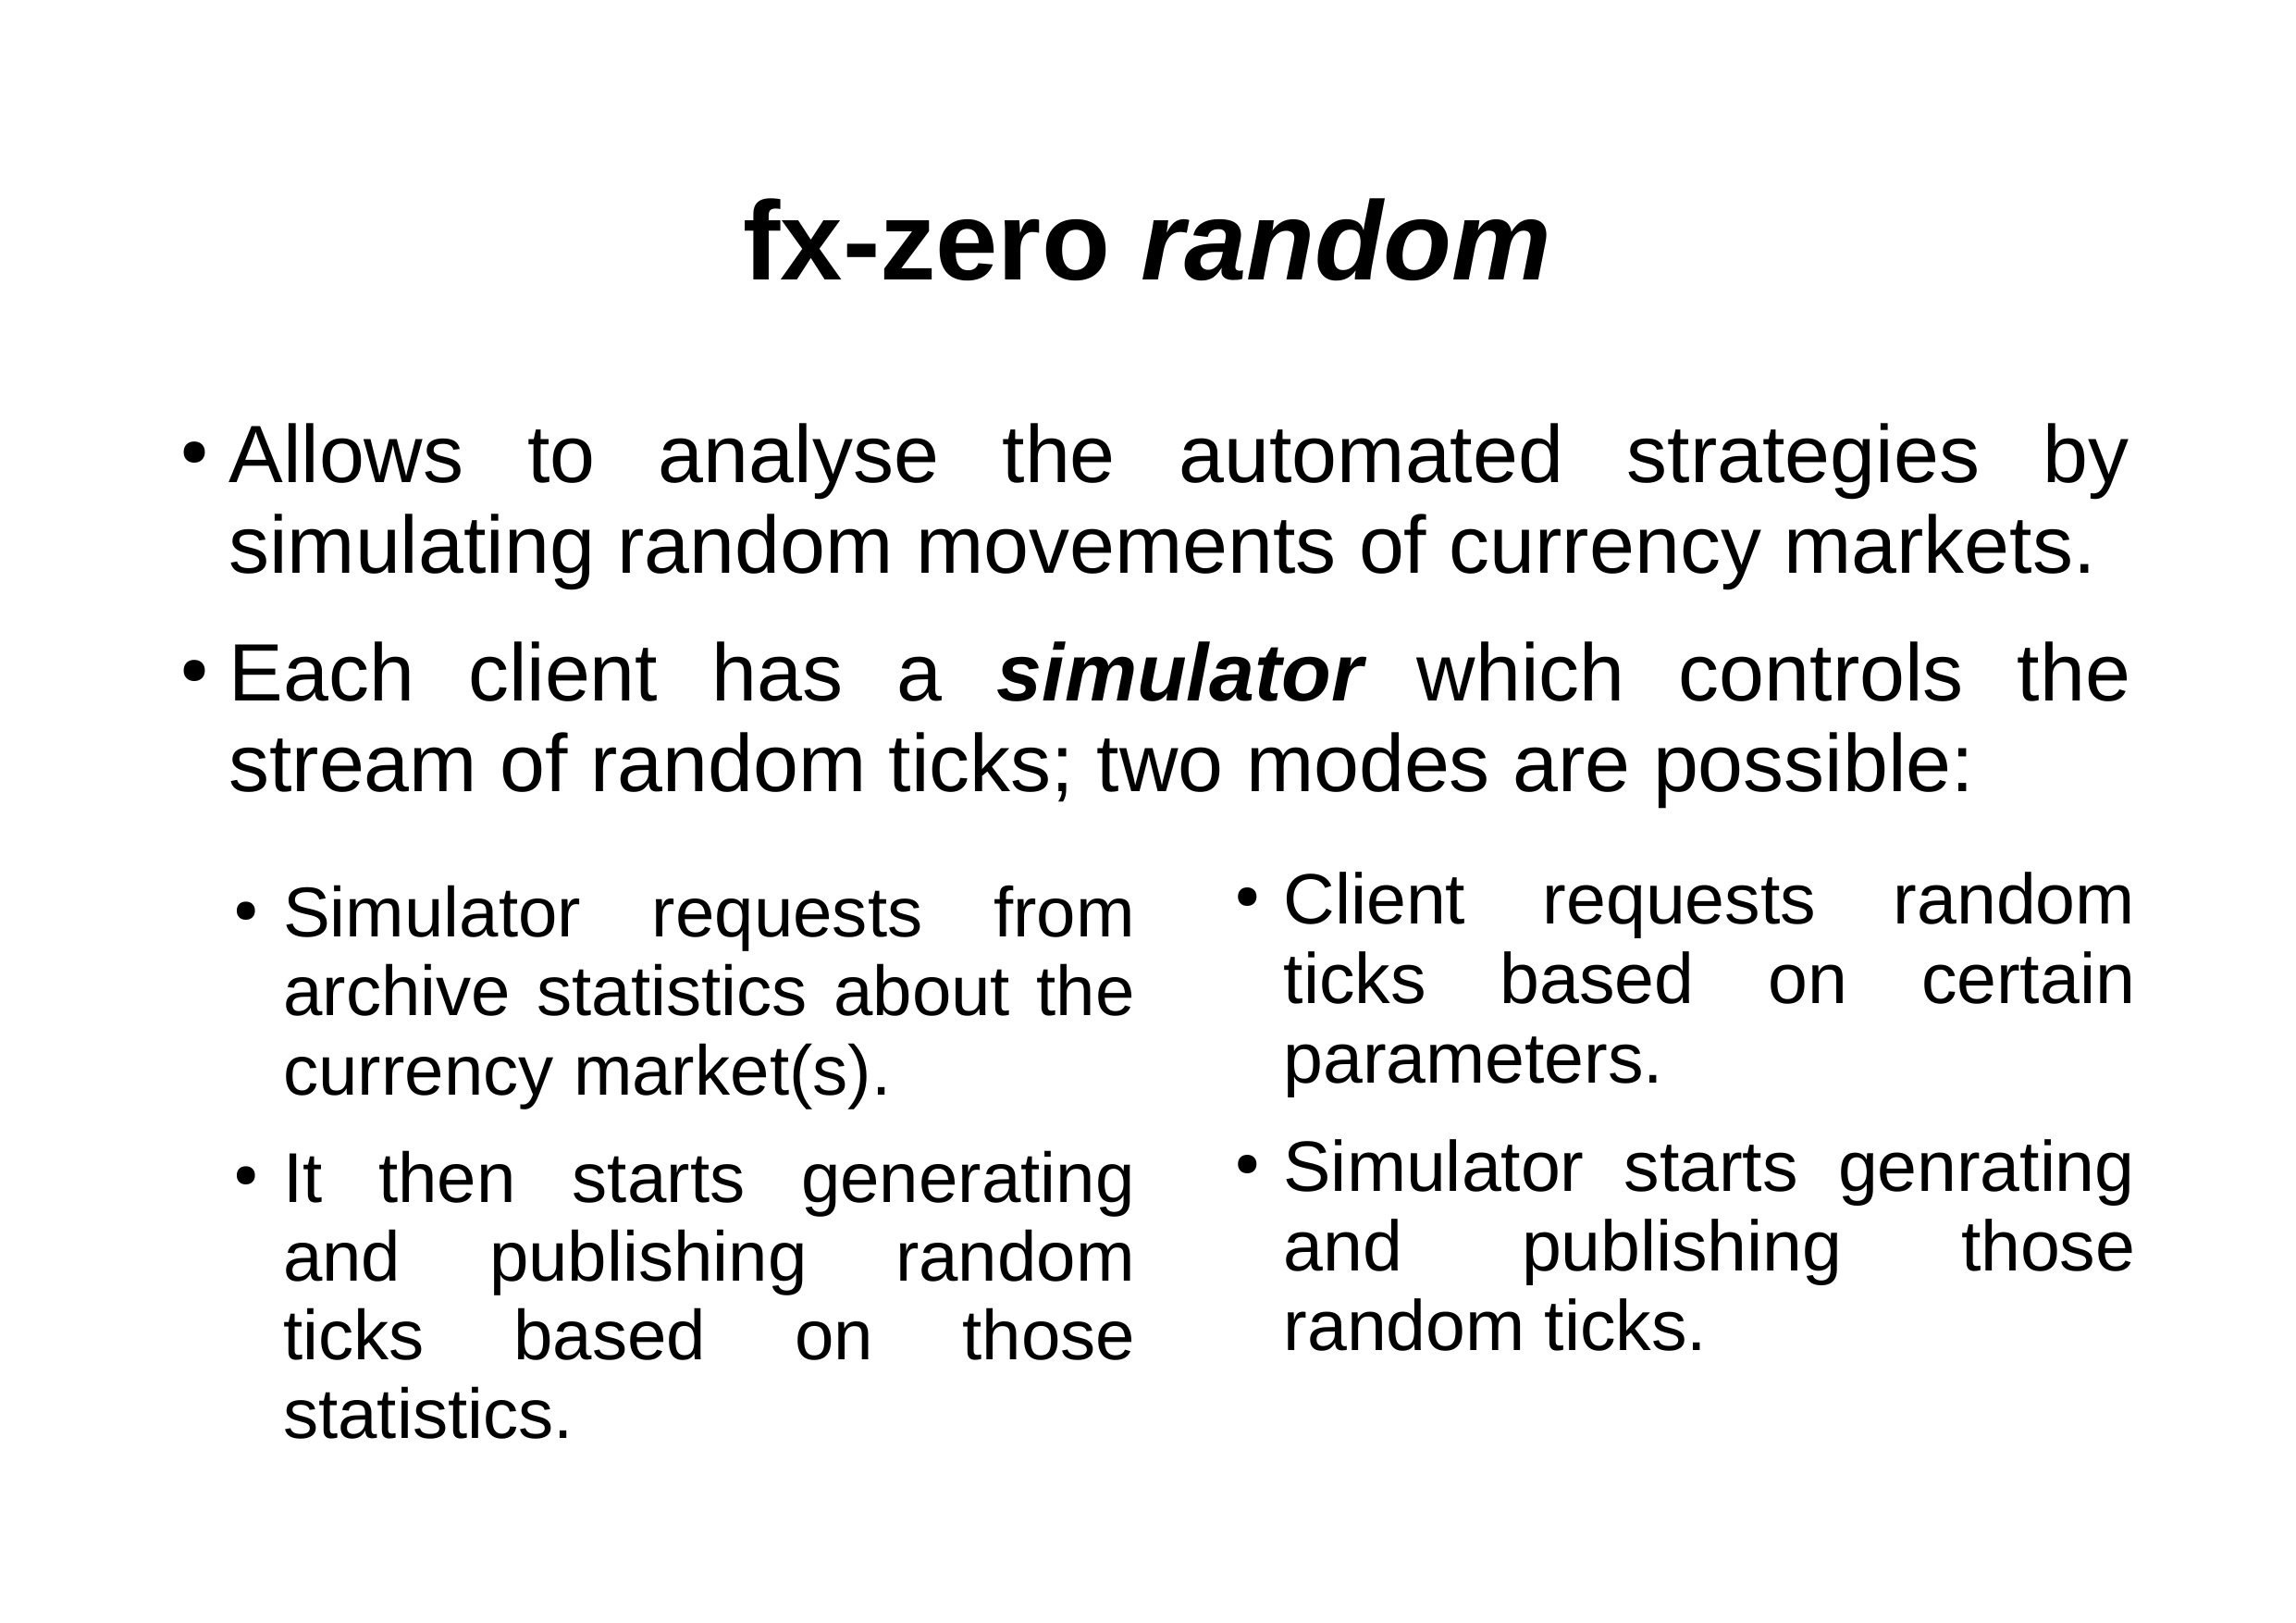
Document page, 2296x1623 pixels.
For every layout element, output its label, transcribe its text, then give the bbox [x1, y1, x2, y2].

list Client requests random ticks based on certain parameters. Simulator starts genrating and publishing those random ticks. [1153, 859, 2136, 1443]
title fx-zero random [163, 114, 2132, 367]
list Allows to analyse the automated strategies by simulating random movements of currency markets. Each client has a simulator which controls the stream of random ticks; two modes are possible: [163, 408, 2132, 832]
list Simulator requests from archive statistics about the currency market(s). It then starts generating and publishing random ticks based on those statistics. [154, 873, 1137, 1456]
